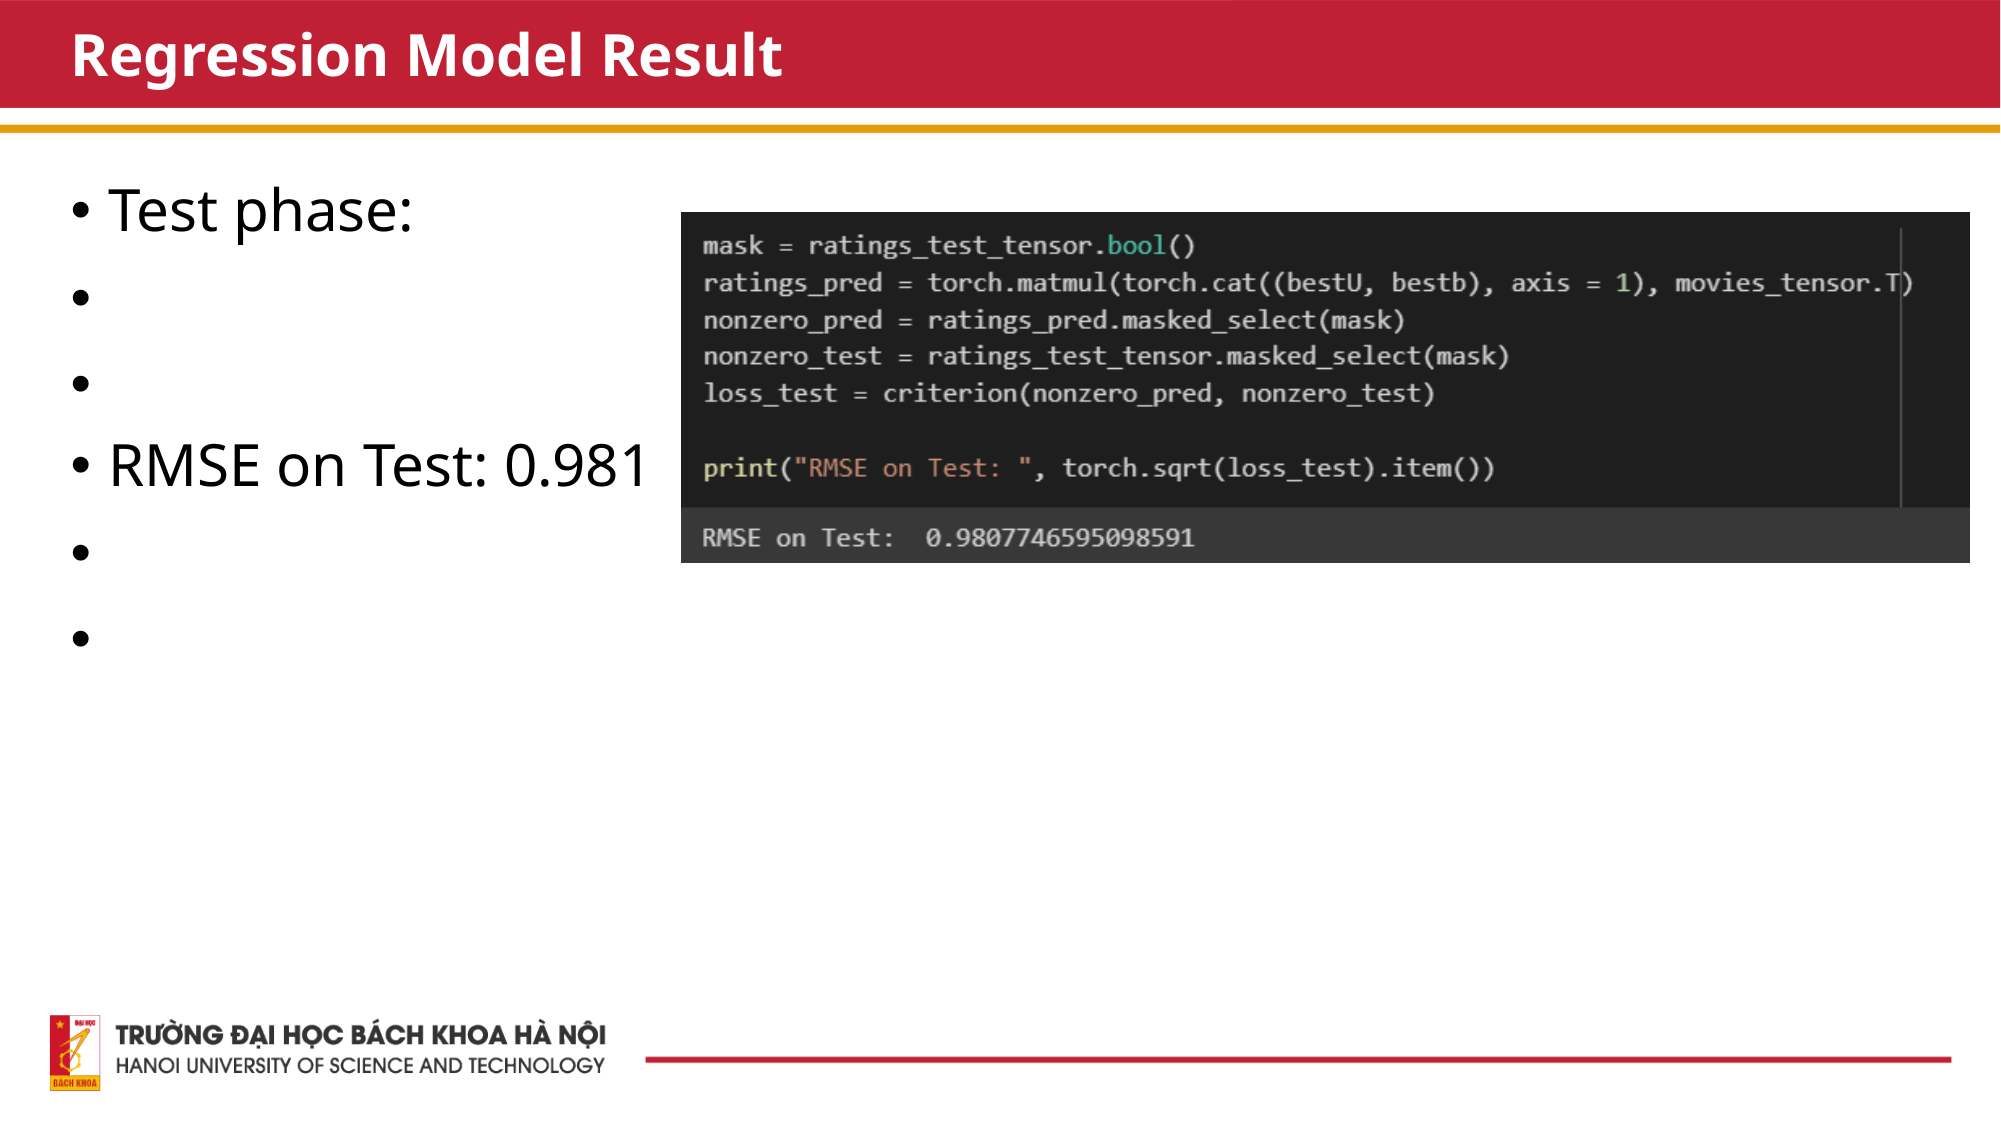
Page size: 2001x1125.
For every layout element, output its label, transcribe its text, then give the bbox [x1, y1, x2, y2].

list Test phase: RMSE on Test: 0.981 [55, 173, 1945, 979]
picture [681, 212, 1970, 563]
title Regression Model Result [55, 18, 1945, 91]
